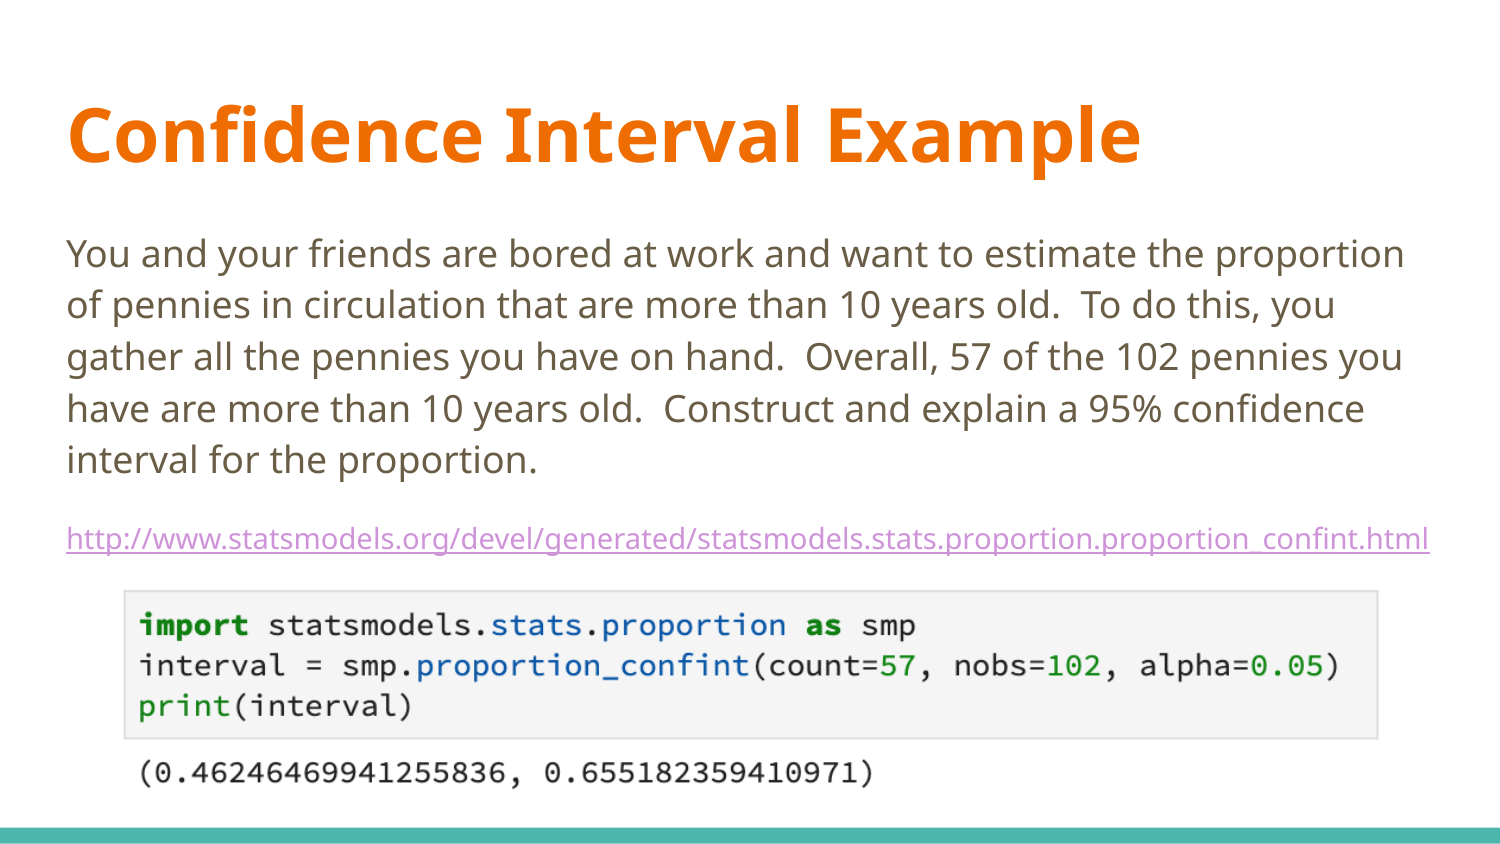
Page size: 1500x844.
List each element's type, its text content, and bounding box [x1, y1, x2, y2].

title Confidence Interval Example [51, 72, 1449, 189]
list You and your friends are bored at work and want to estimate the proportion of pennies in circulation that are more than 10 years old. To do this, you gather all the pennies you have on hand. Overall, 57 of the 102 pennies you have are more than 10 years old. Construct and explain a 95% confidence interval for the proportion. http://www.statsmodels.org/devel/generated/statsmodels.stats.proportion.proportion_confint.html [51, 207, 1449, 750]
picture [107, 750, 1393, 811]
